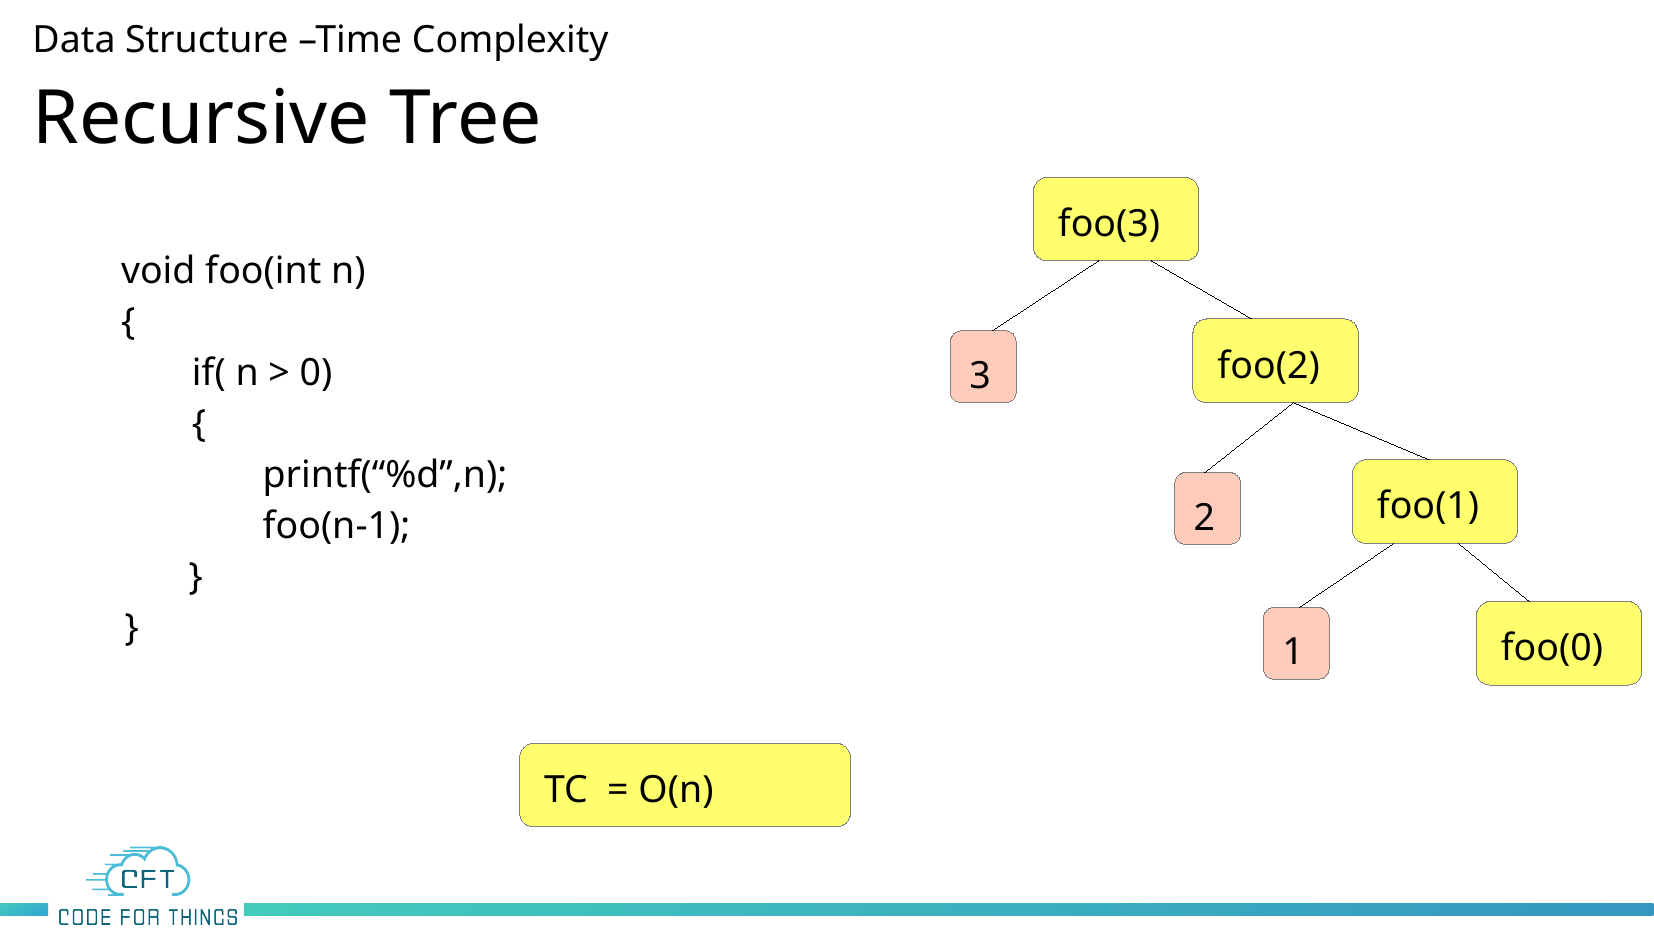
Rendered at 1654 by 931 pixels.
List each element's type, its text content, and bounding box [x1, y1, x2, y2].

text_box [1476, 673, 1642, 686]
text_box foo(0) [1476, 613, 1654, 673]
picture [59, 846, 237, 925]
text_box 2 [1169, 482, 1247, 541]
text_box [1352, 531, 1518, 544]
text_box [1263, 607, 1330, 617]
text_box [1352, 459, 1518, 471]
title Data Structure –Time Complexity Recursive Tree [32, 12, 1184, 166]
text_box [520, 743, 851, 754]
text_box [950, 330, 1016, 340]
text_box [1033, 249, 1199, 261]
text_box [1193, 318, 1358, 330]
text_box [1266, 676, 1326, 680]
text_box [519, 815, 851, 827]
text_box [1174, 472, 1241, 482]
text_box 3 [944, 340, 1022, 400]
text_box [1177, 541, 1238, 545]
text_box foo(1) [1352, 471, 1518, 531]
text_box [1476, 601, 1642, 613]
text_box foo(3) [1033, 188, 1223, 249]
text_box 1 [1257, 617, 1335, 676]
text_box [1033, 177, 1199, 188]
text_box foo(2) [1192, 330, 1382, 390]
text_box void foo(int n) { if( n > 0) { printf(“%d”,n); foo(n-1); } } [70, 236, 603, 600]
text_box TC = O(n) [519, 754, 898, 815]
text_box [1193, 390, 1359, 403]
